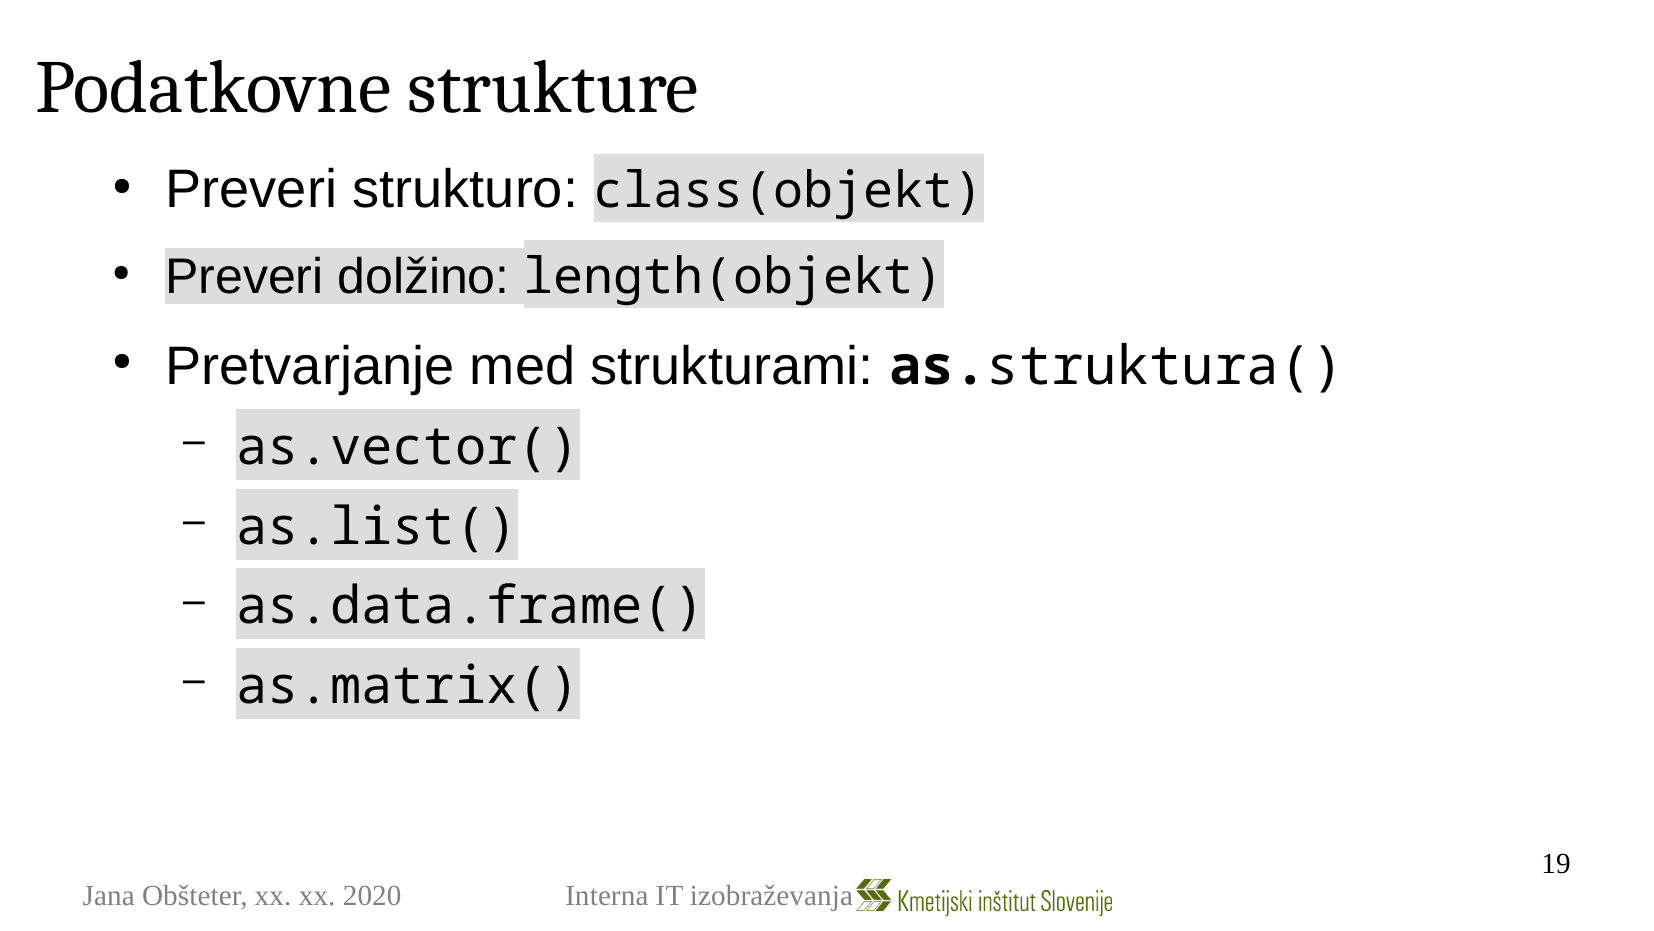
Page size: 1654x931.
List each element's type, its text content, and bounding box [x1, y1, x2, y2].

picture [856, 879, 1112, 916]
title Podatkovne strukture [35, 21, 1524, 154]
list Preveri strukturo: class(objekt) Preveri dolžino: length(objekt) Pretvarjanje med strukturami: as.struktura() as.vector() as.list() as.data.frame() as.matrix() [94, 153, 1583, 758]
